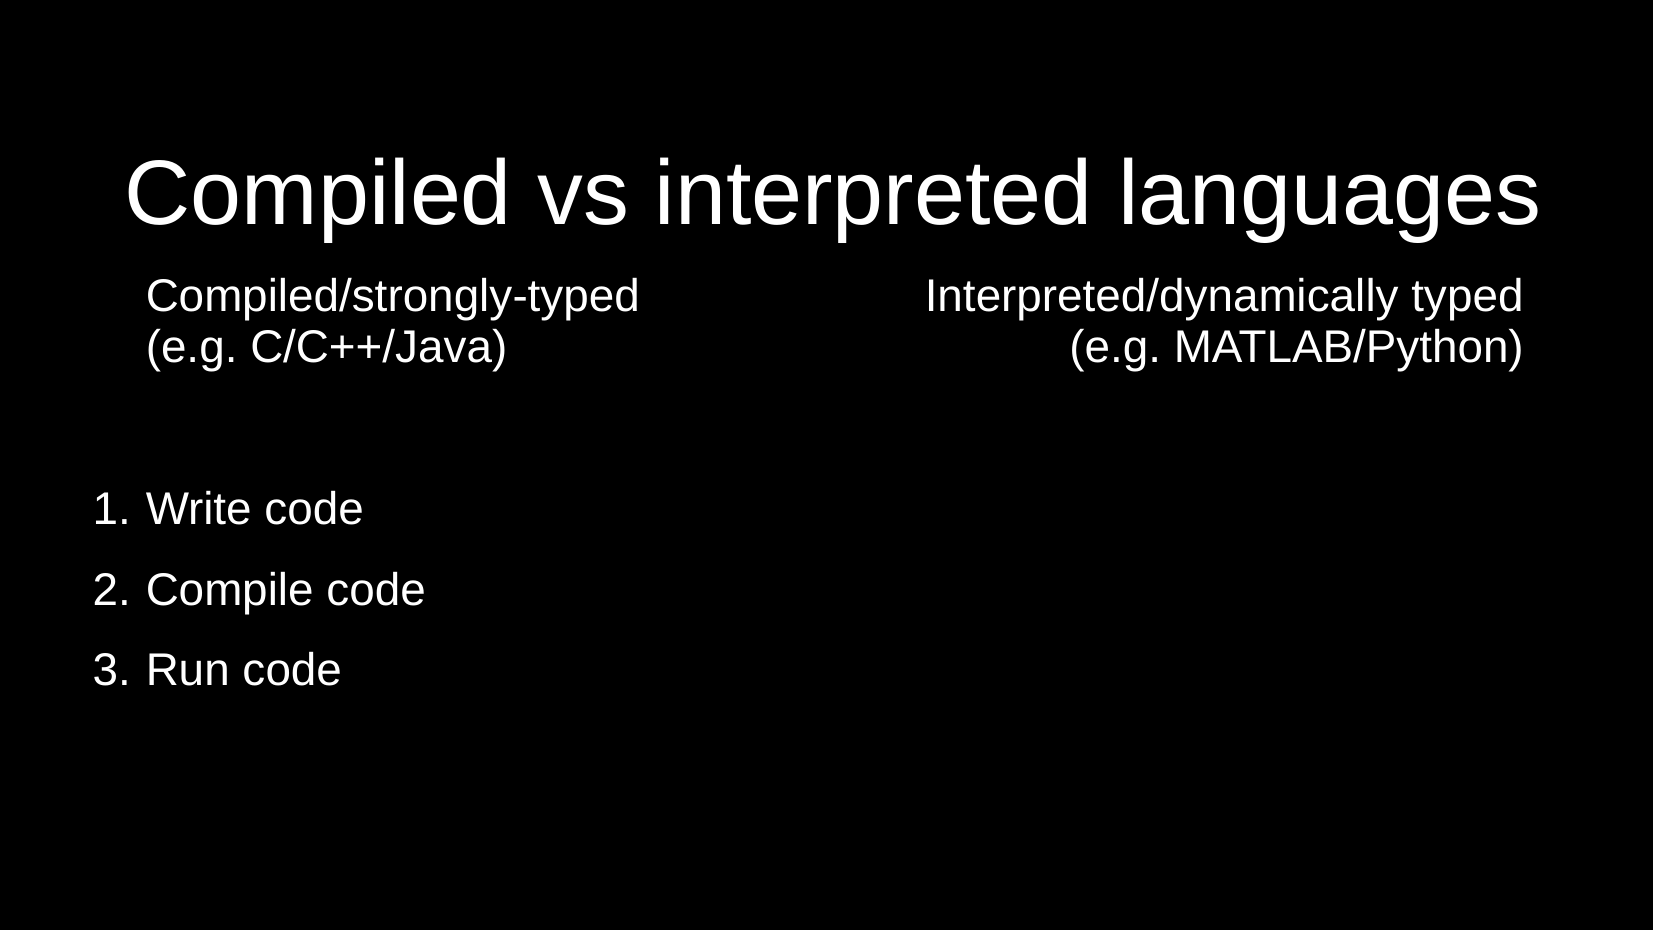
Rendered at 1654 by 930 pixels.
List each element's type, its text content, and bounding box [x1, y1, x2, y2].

list Compiled/strongly-typed (e.g. C/C++/Java) Write code Compile code Run code [75, 269, 811, 871]
title Compiled vs interpreted languages [90, 114, 1578, 270]
list Interpreted/dynamically typed (e.g. MATLAB/Python) [840, 269, 1576, 871]
